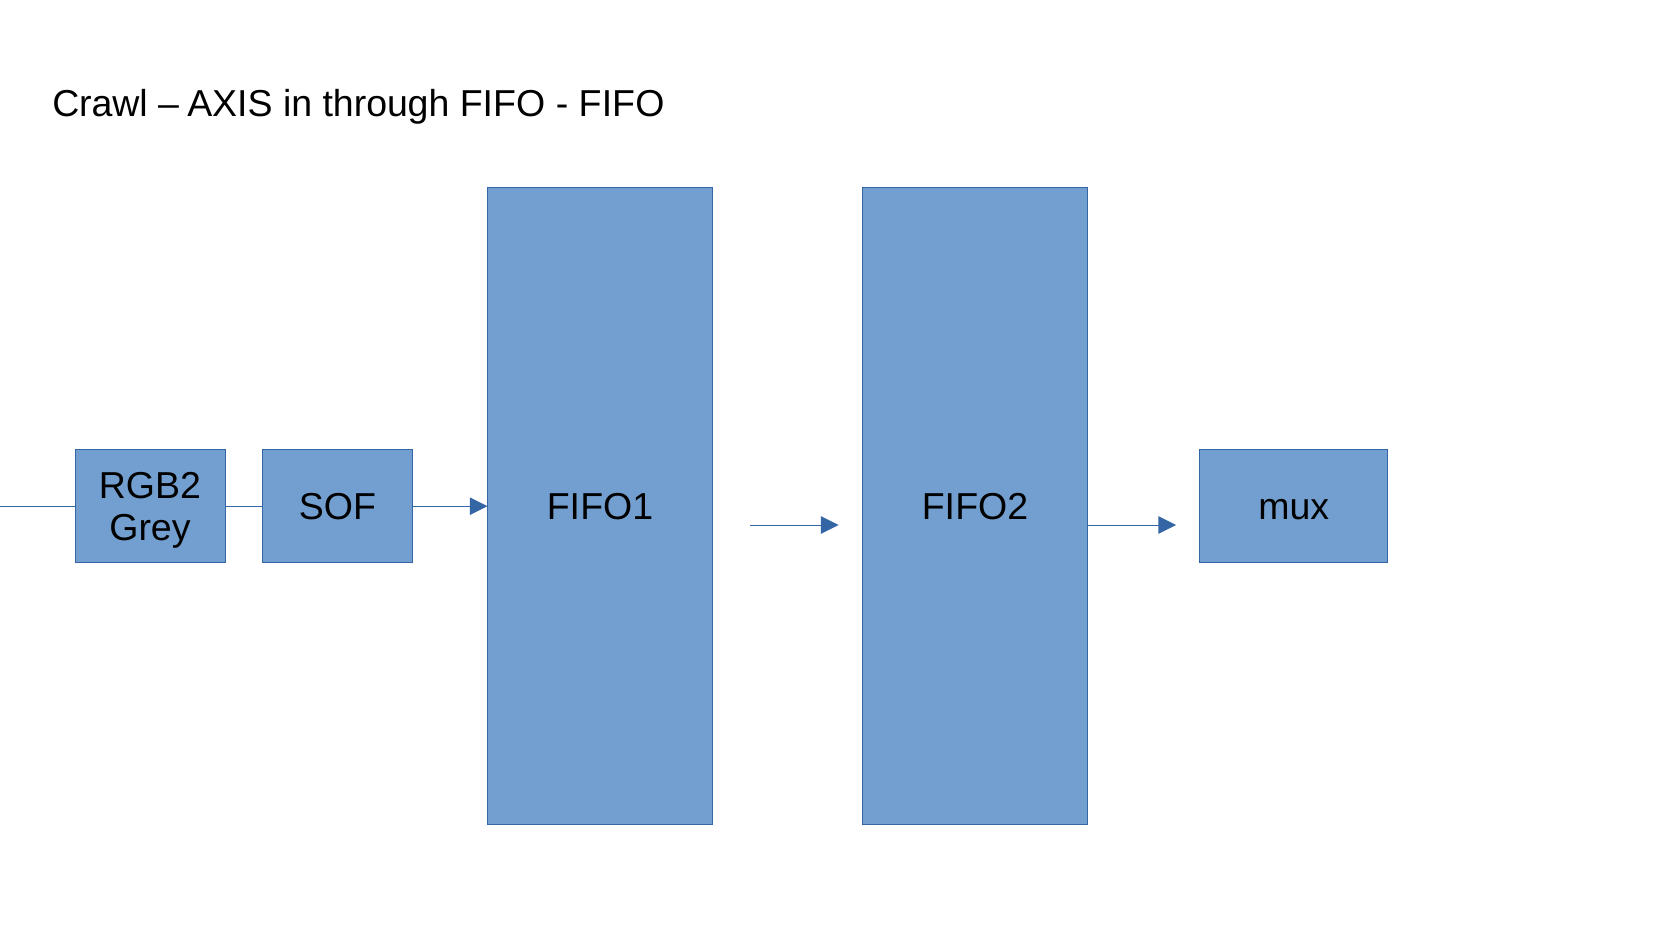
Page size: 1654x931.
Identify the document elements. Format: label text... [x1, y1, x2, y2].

text_box mux [1199, 449, 1388, 563]
text_box RGB2 Grey [75, 449, 226, 563]
text_box FIFO2 [862, 187, 1088, 825]
text_box SOF [262, 449, 413, 563]
text_box Crawl – AXIS in through FIFO - FIFO [37, 75, 680, 132]
text_box FIFO1 [487, 187, 713, 825]
